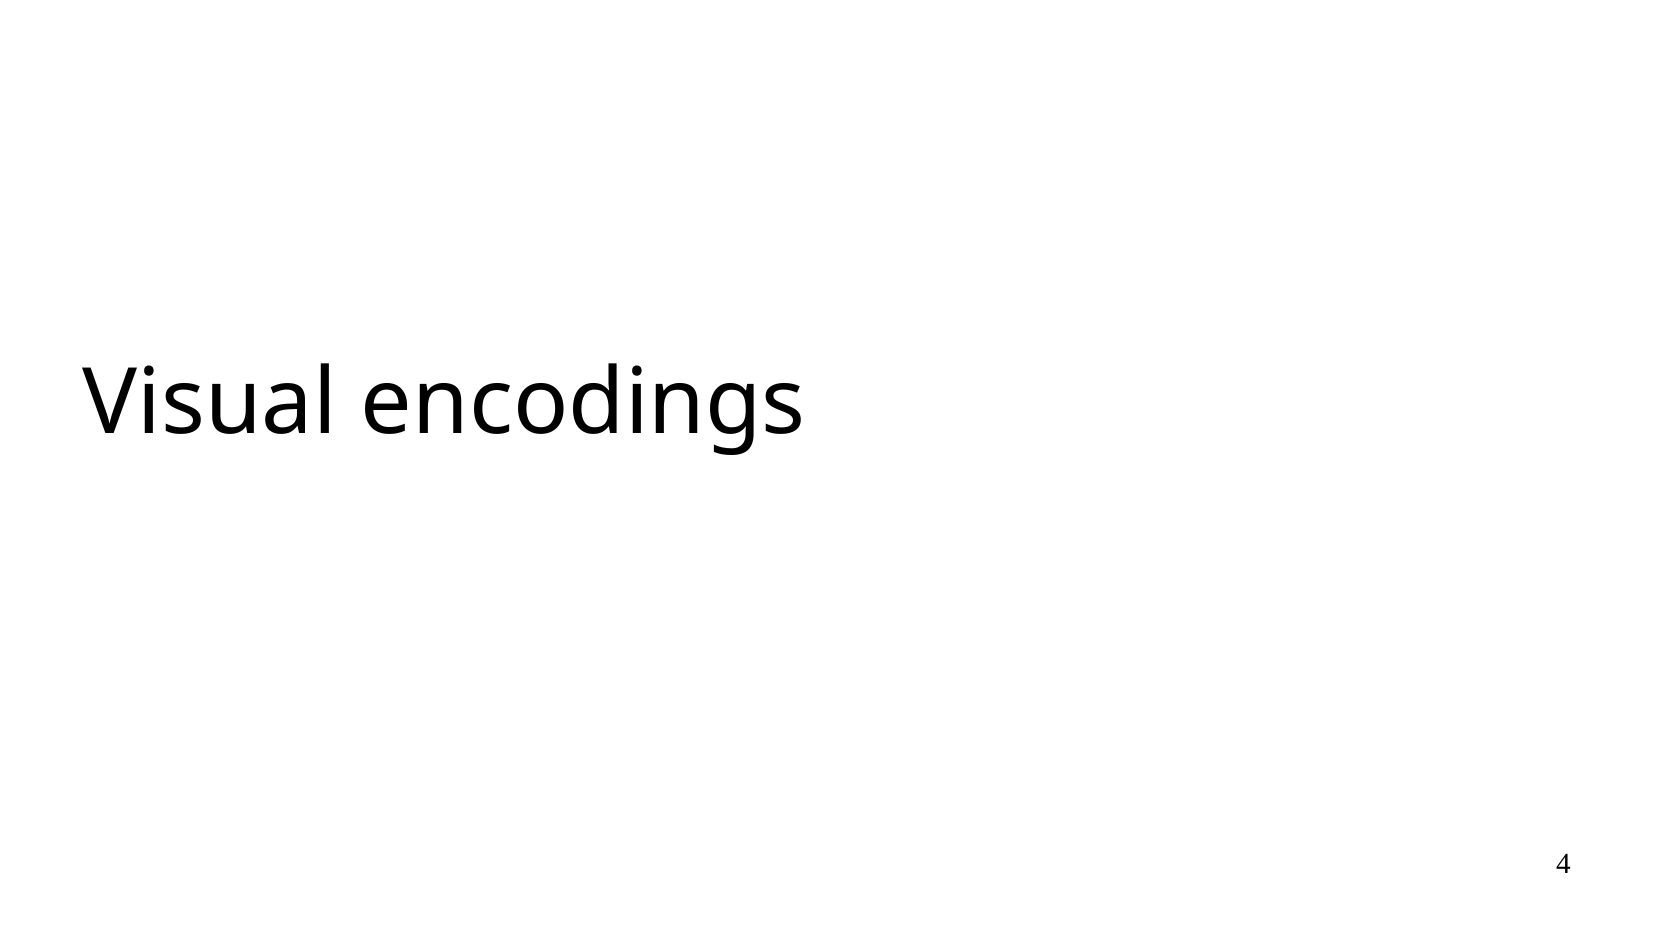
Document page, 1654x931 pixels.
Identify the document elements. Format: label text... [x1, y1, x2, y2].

title Visual encodings [82, 320, 1571, 476]
